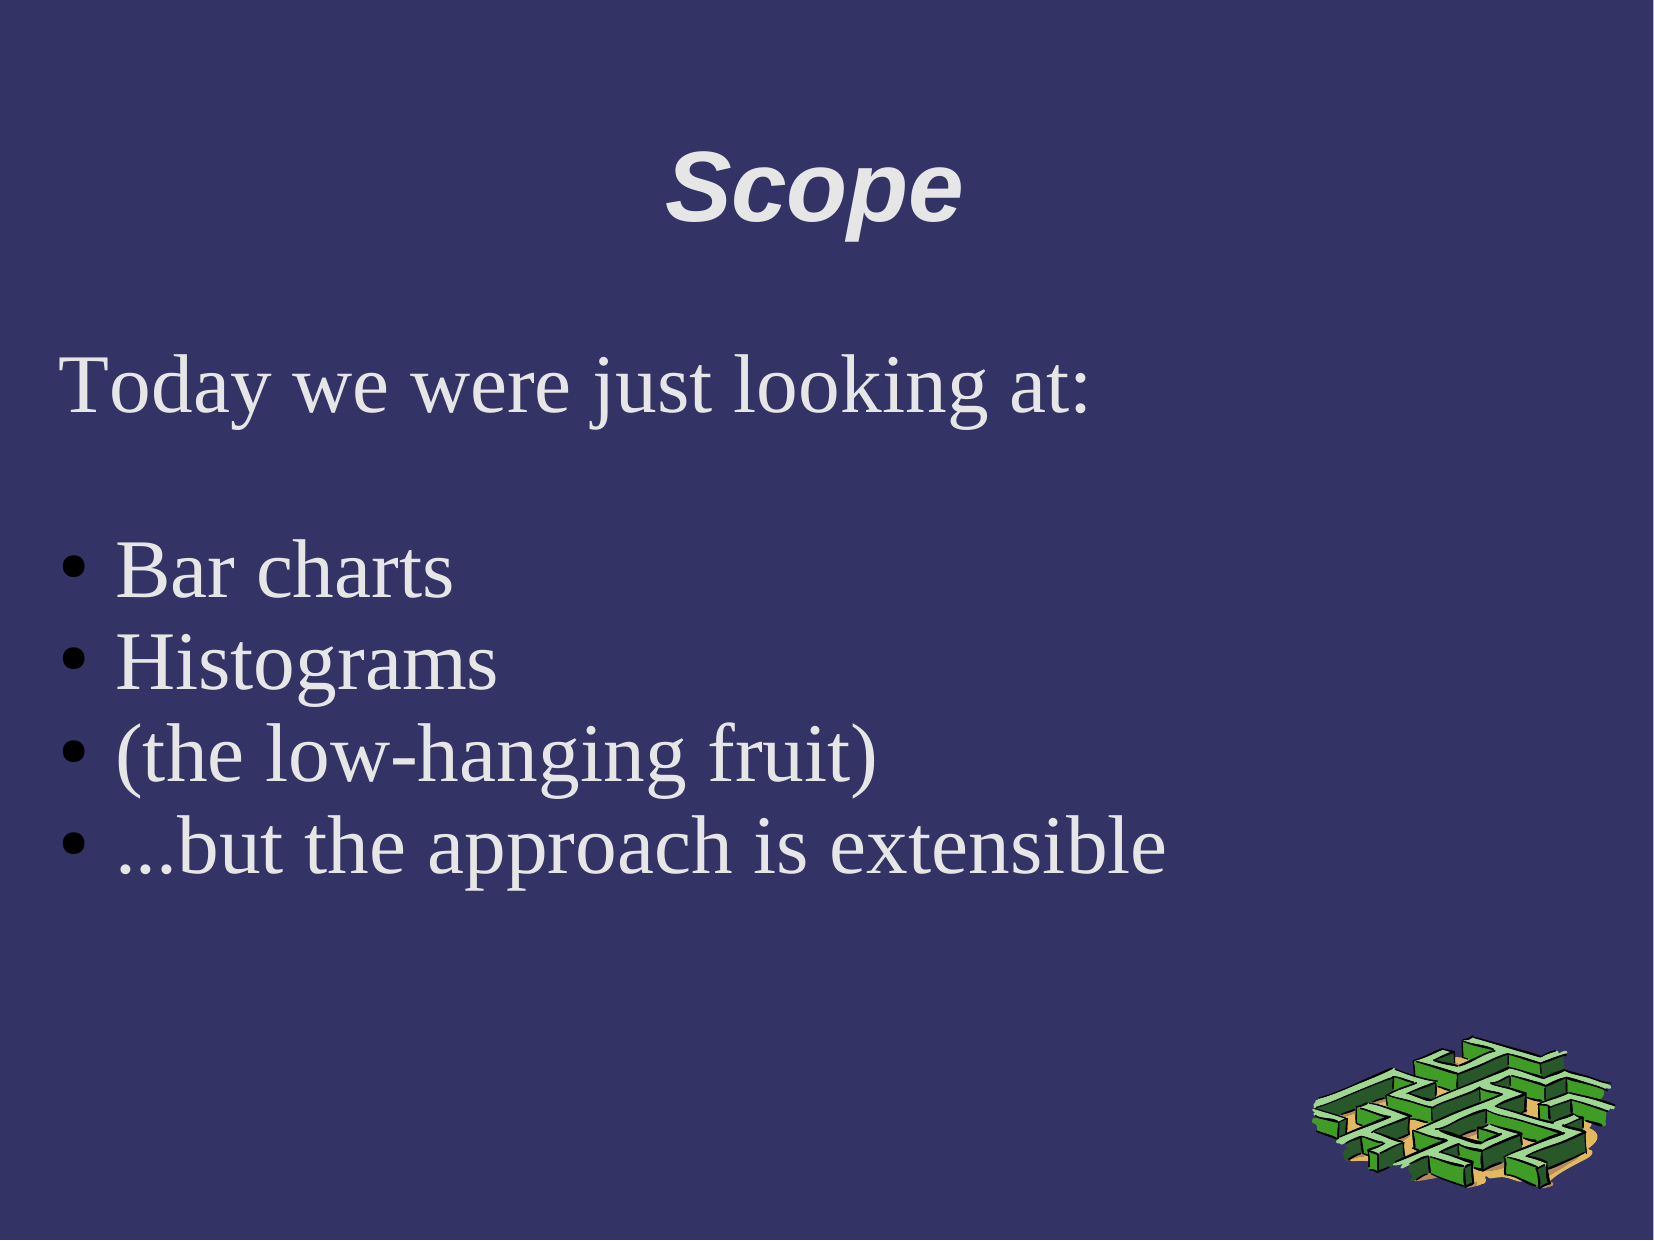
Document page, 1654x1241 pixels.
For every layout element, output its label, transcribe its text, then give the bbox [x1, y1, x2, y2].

title Scope [23, 83, 1607, 291]
subtitle Today we were just looking at: Bar charts Histograms (the low-hanging fruit) ...but the approach is extensible [59, 224, 1642, 1006]
